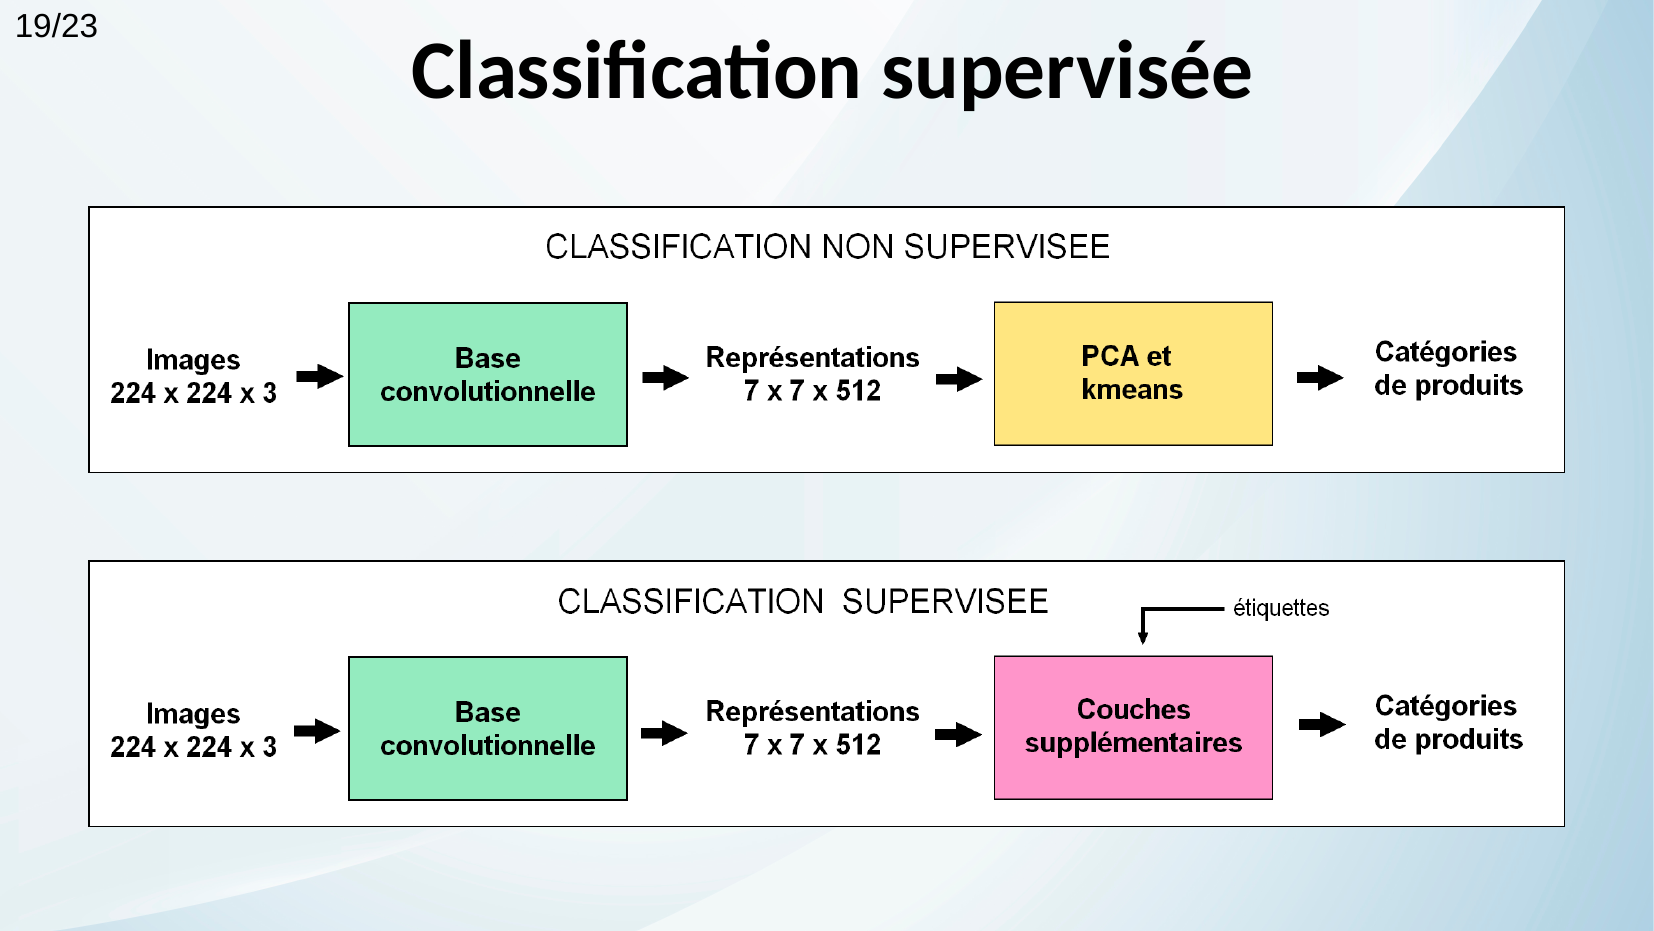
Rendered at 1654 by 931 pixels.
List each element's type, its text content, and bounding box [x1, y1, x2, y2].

text_box 19/23 [0, 0, 88, 60]
title Classification supervisée [88, 0, 1577, 156]
picture [0, 0, 1654, 931]
